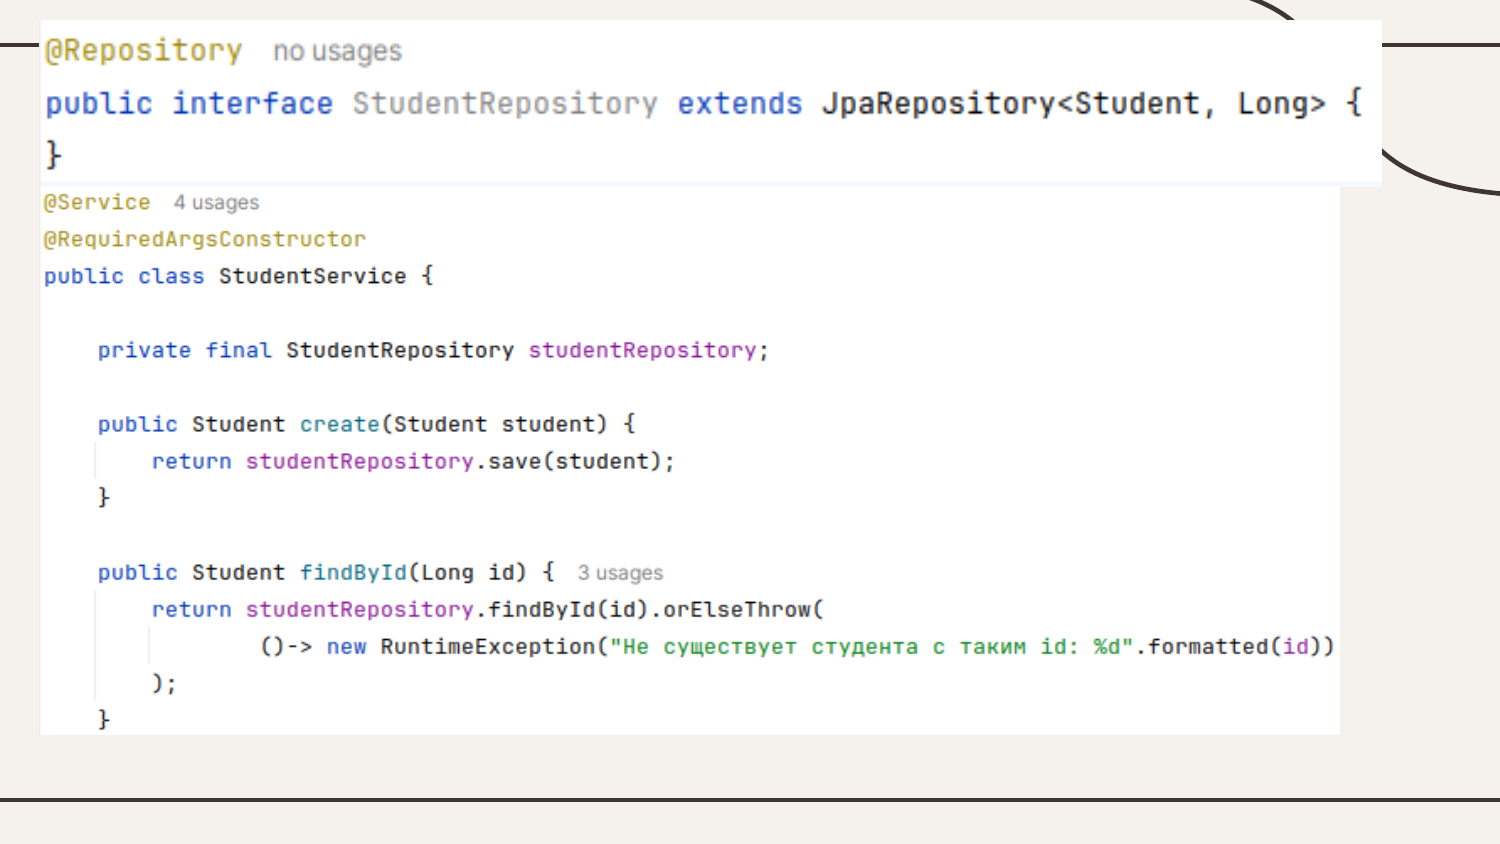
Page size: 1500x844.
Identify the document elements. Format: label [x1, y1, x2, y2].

picture [39, 20, 1382, 735]
